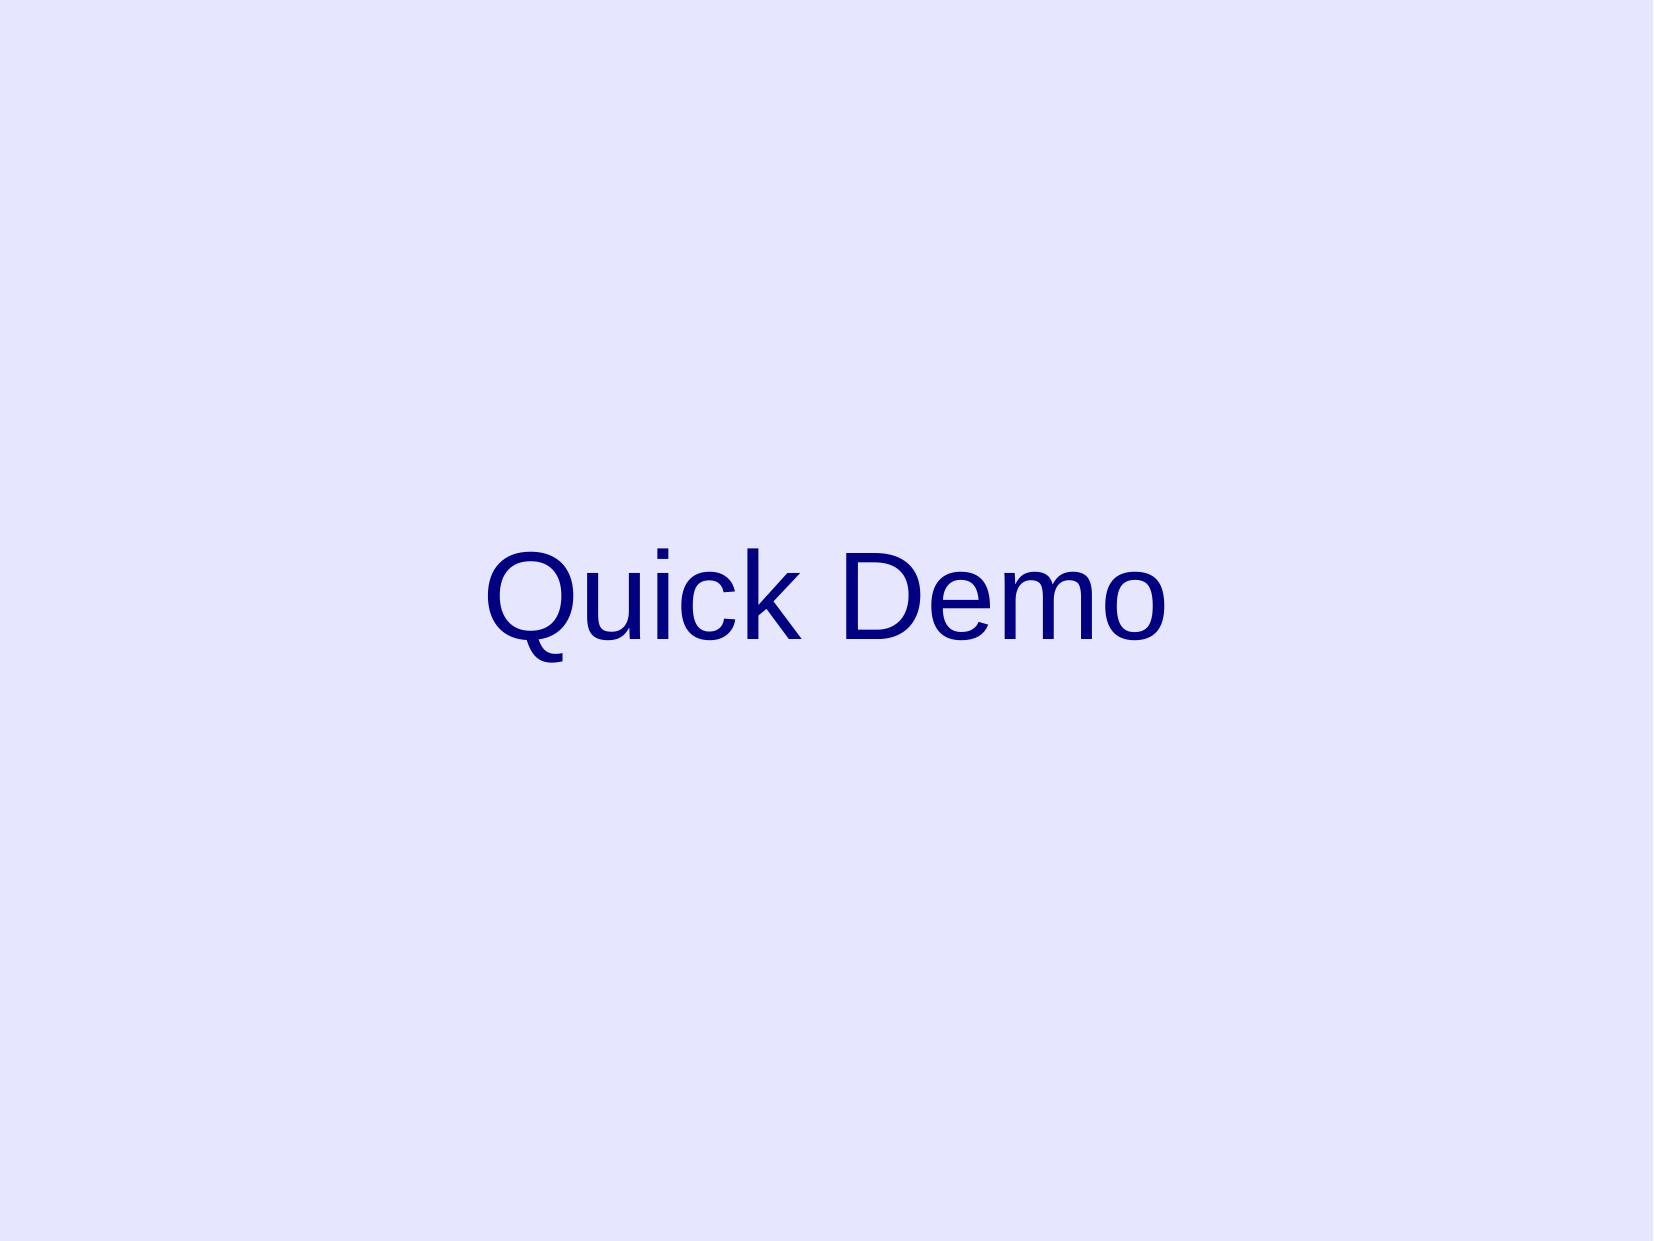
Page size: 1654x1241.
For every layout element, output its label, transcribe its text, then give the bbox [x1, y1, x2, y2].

title Quick Demo [82, 492, 1571, 700]
